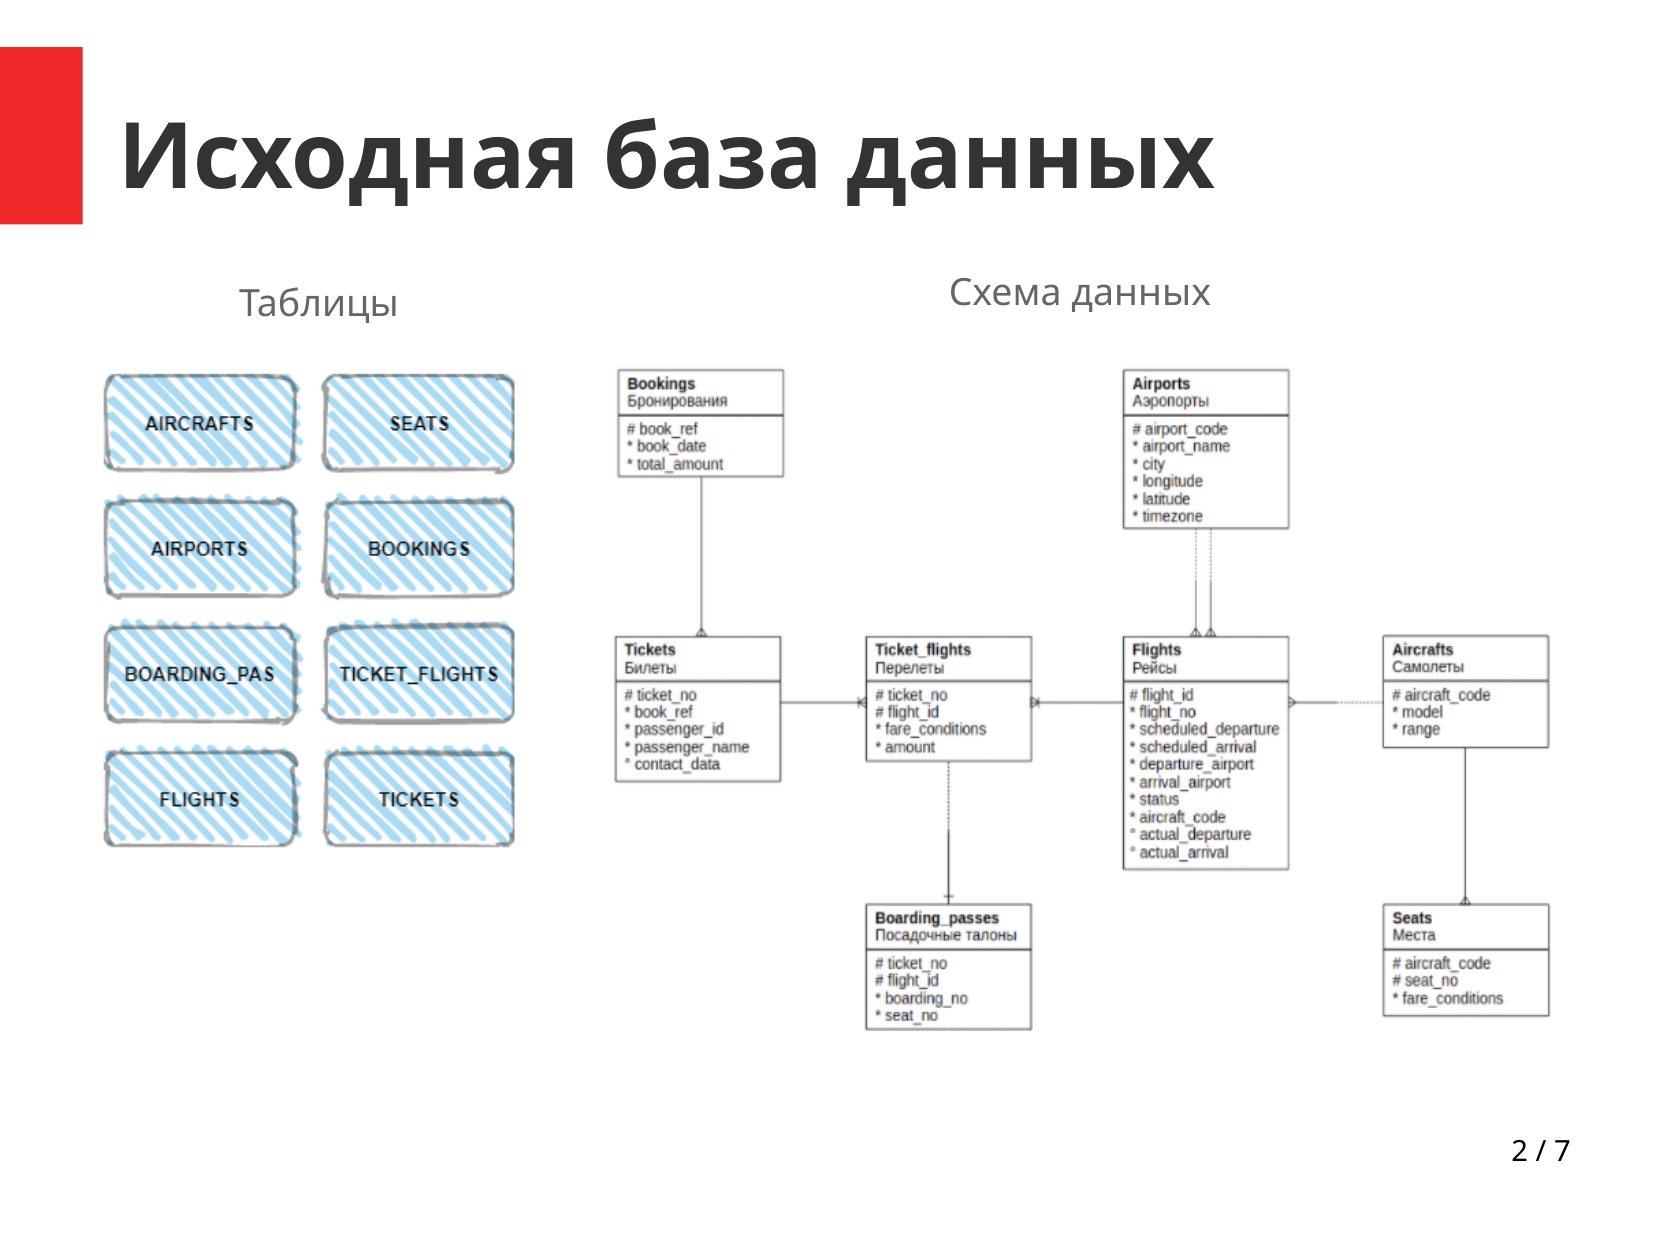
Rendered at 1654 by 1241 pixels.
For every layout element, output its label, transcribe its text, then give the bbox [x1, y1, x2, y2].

title Исходная база данных [118, 49, 1571, 257]
text_box Схема данных [933, 257, 1227, 324]
picture [90, 368, 532, 863]
text_box Таблицы [224, 269, 415, 336]
picture [602, 358, 1566, 1031]
